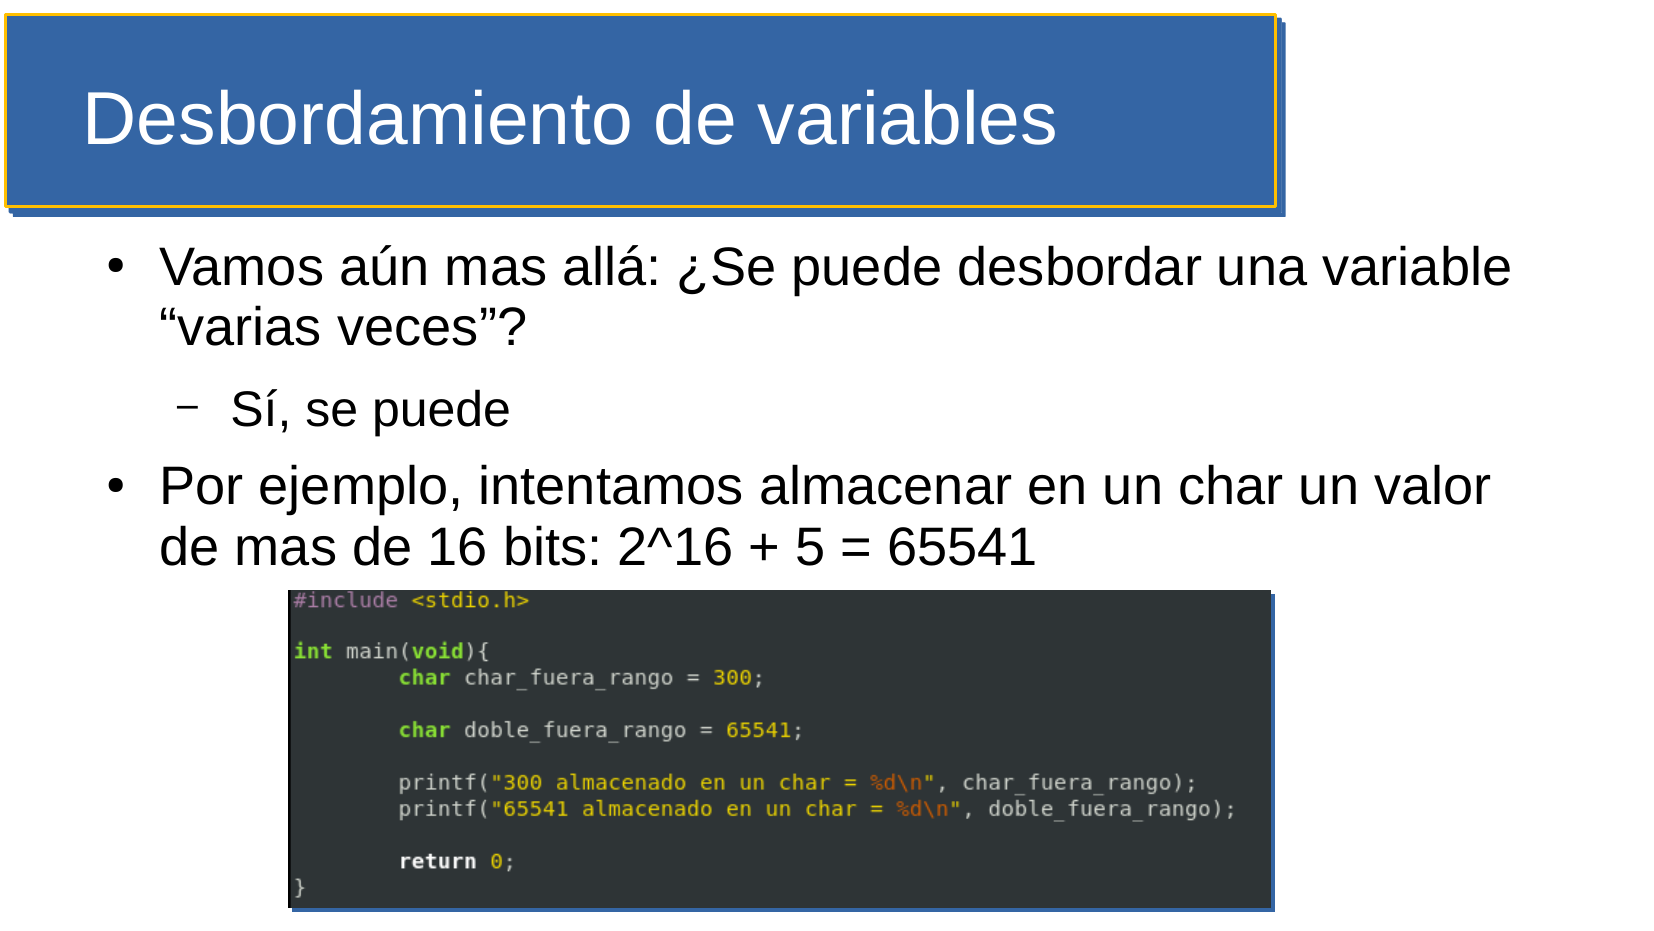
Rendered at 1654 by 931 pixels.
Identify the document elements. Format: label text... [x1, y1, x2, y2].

list Vamos aún mas allá: ¿Se puede desbordar una variable “varias veces”? Sí, se puede Por ejemplo, intentamos almacenar en un char un valor de mas de 16 bits: 2^16 + 5 = 65541 [88, 236, 1565, 798]
title Desbordamiento de variables [82, 44, 1235, 192]
picture [288, 590, 1271, 908]
